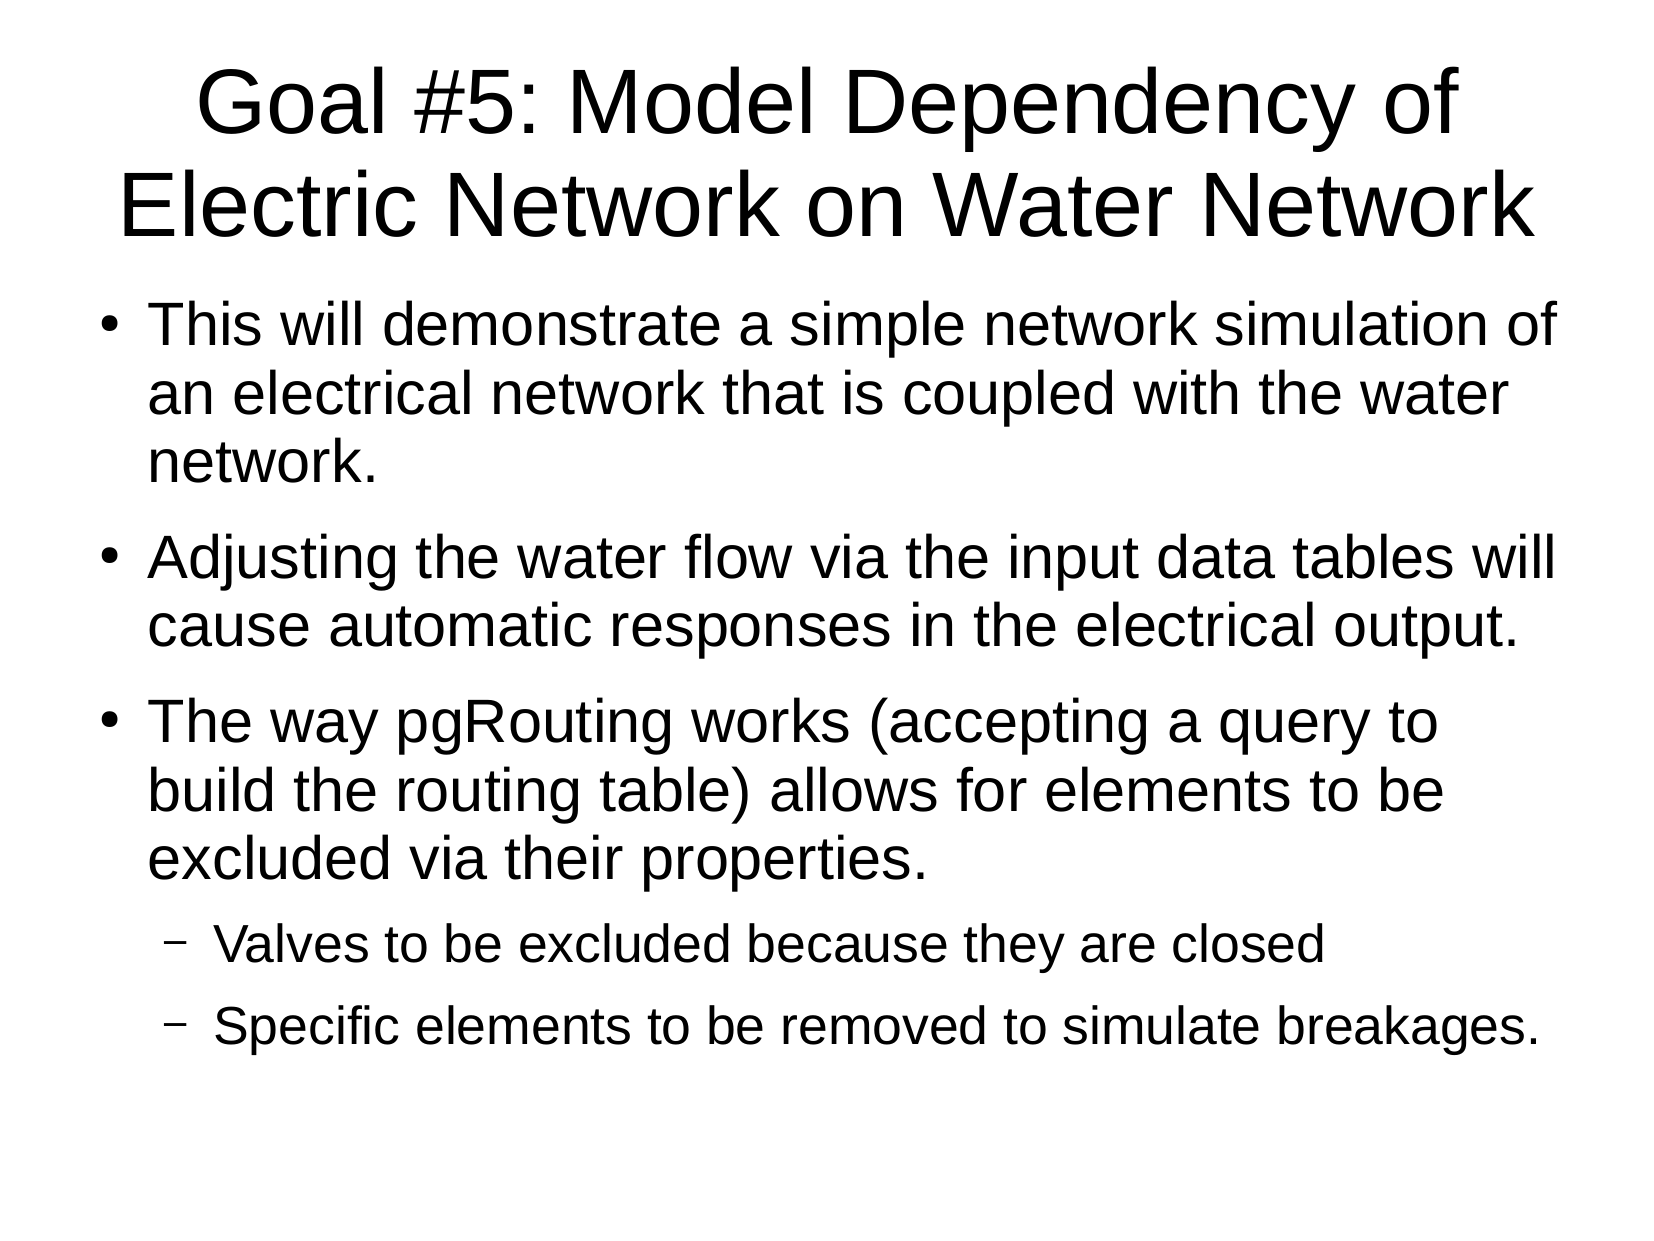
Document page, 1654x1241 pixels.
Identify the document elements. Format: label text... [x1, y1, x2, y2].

title Goal #5: Model Dependency of Electric Network on Water Network [59, 0, 1597, 307]
list This will demonstrate a simple network simulation of an electrical network that is coupled with the water network. Adjusting the water flow via the input data tables will cause automatic responses in the electrical output. The way pgRouting works (accepting a query to build the routing table) allows for elements to be excluded via their properties. Valves to be excluded because they are closed Specific elements to be removed to simulate breakages. [82, 290, 1571, 1171]
